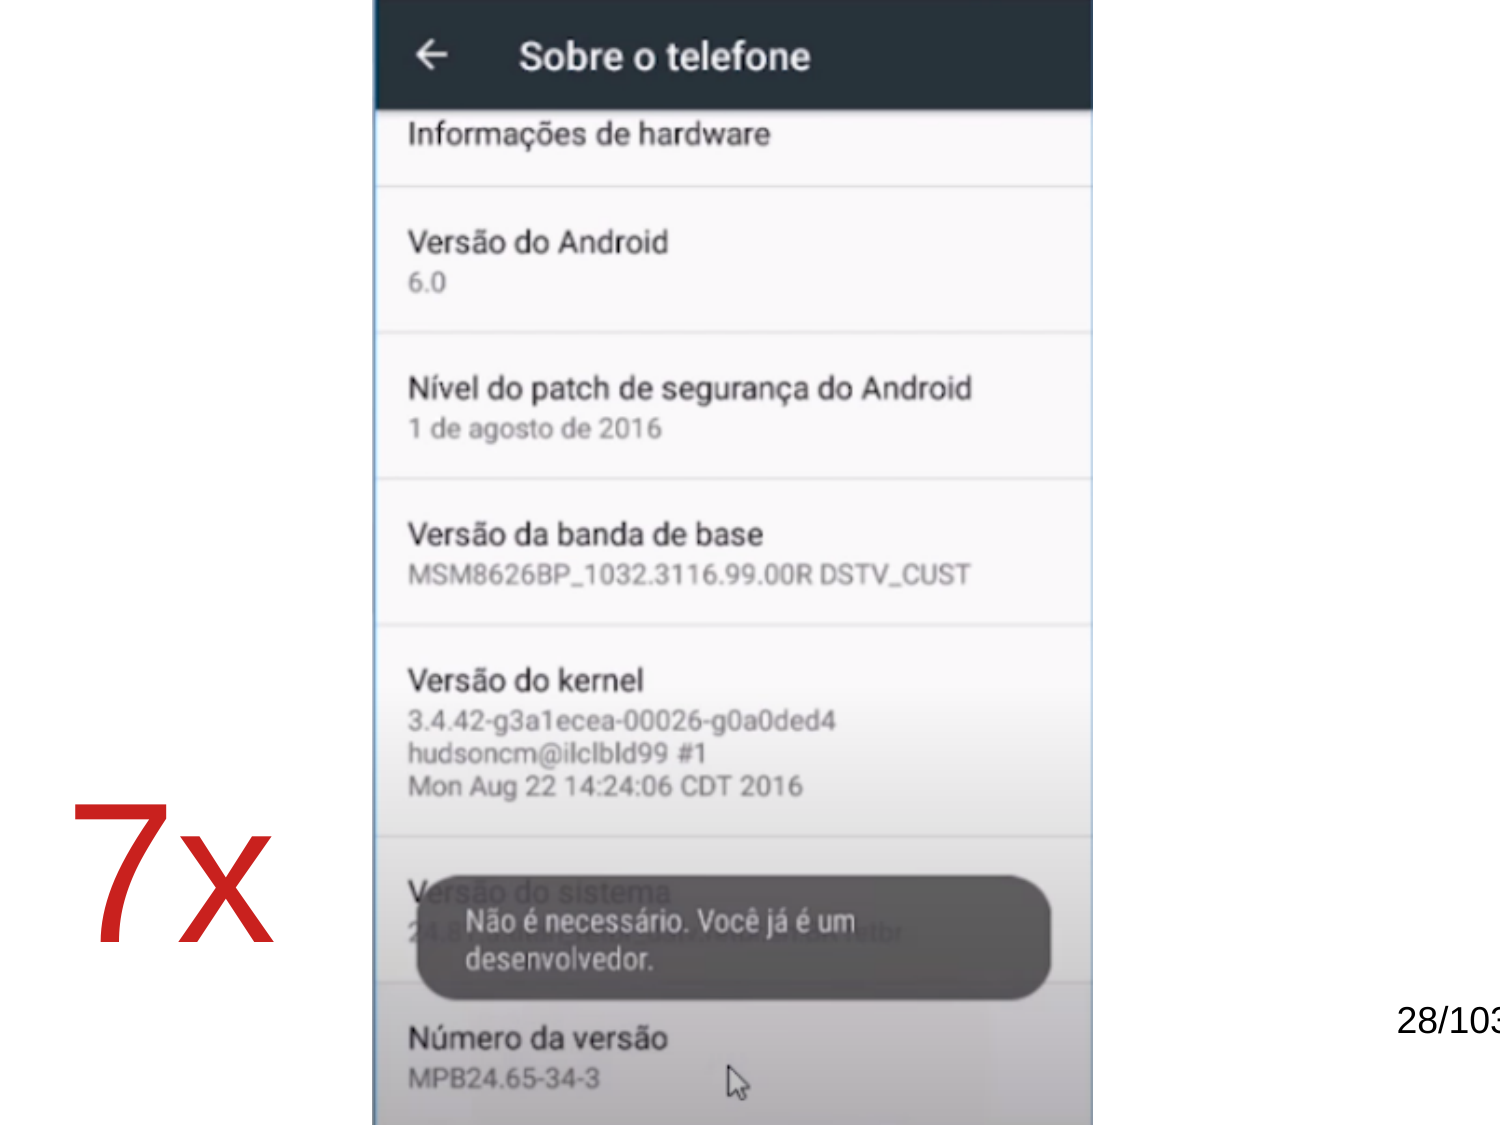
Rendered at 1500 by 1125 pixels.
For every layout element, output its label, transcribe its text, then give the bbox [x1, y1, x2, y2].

text_box 7x [64, 750, 279, 974]
picture [372, 0, 1093, 1125]
